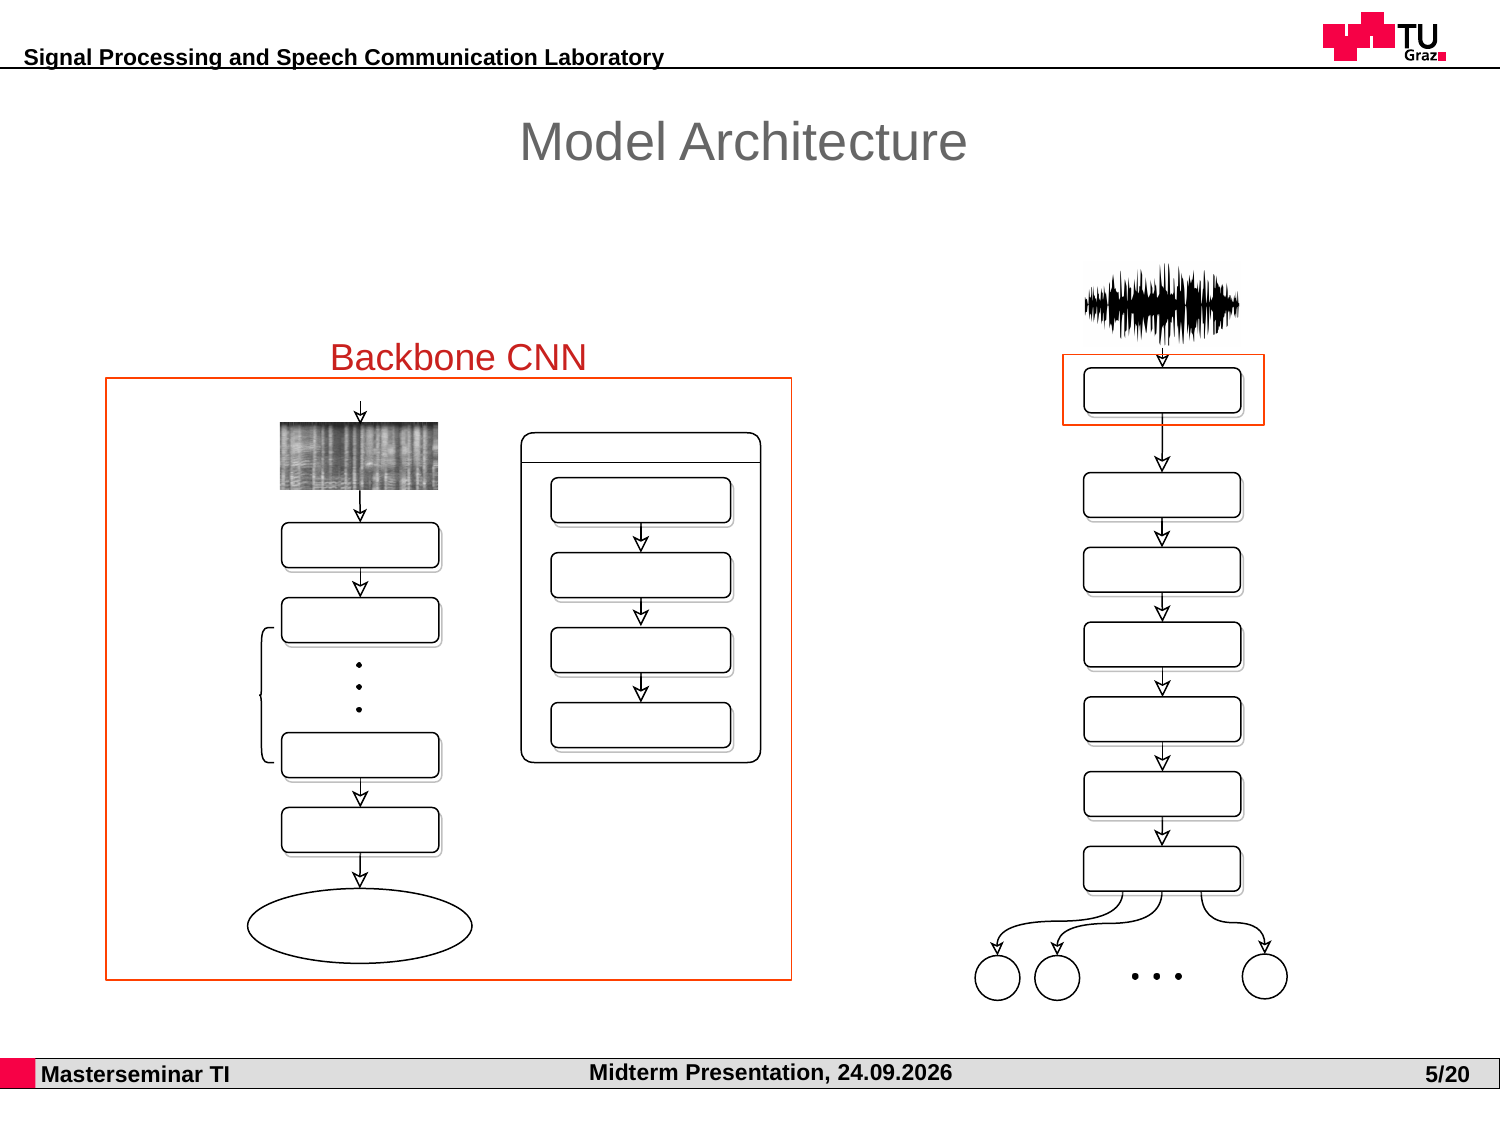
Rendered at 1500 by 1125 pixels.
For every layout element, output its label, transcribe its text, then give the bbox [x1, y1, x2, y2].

list Model Architecture [107, 106, 1382, 201]
picture [129, 401, 763, 969]
text_box Backbone CNN [315, 329, 634, 387]
picture [921, 259, 1290, 1029]
